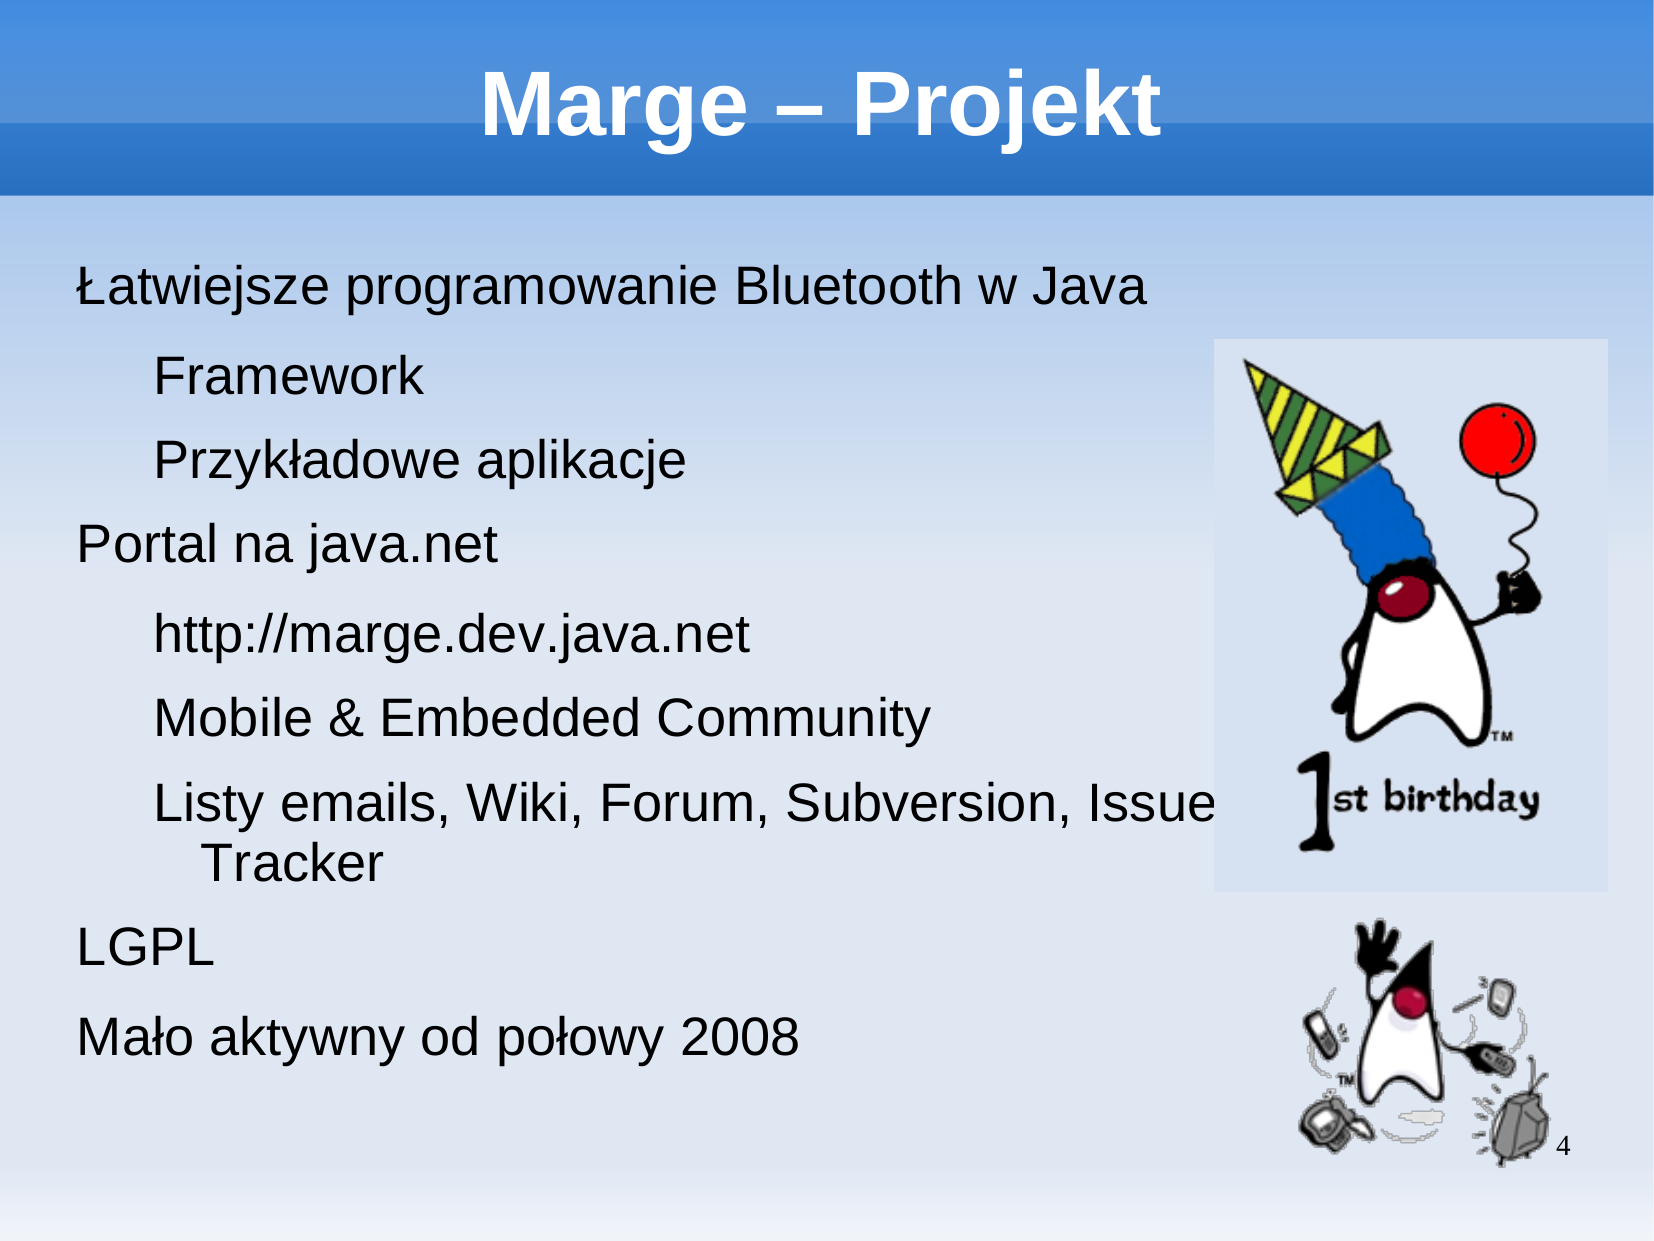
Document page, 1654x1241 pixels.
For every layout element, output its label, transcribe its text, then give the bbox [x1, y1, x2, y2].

picture [0, 0, 1654, 1241]
title Marge – Projekt [76, 7, 1565, 200]
list Łatwiejsze programowanie Bluetooth w Java Framework Przykładowe aplikacje Portal na java.net http://marge.dev.java.net Mobile & Embedded Community Listy emails, Wiki, Forum, Subversion, Issue Tracker LGPL Mało aktywny od połowy 2008 [59, 255, 1265, 1227]
